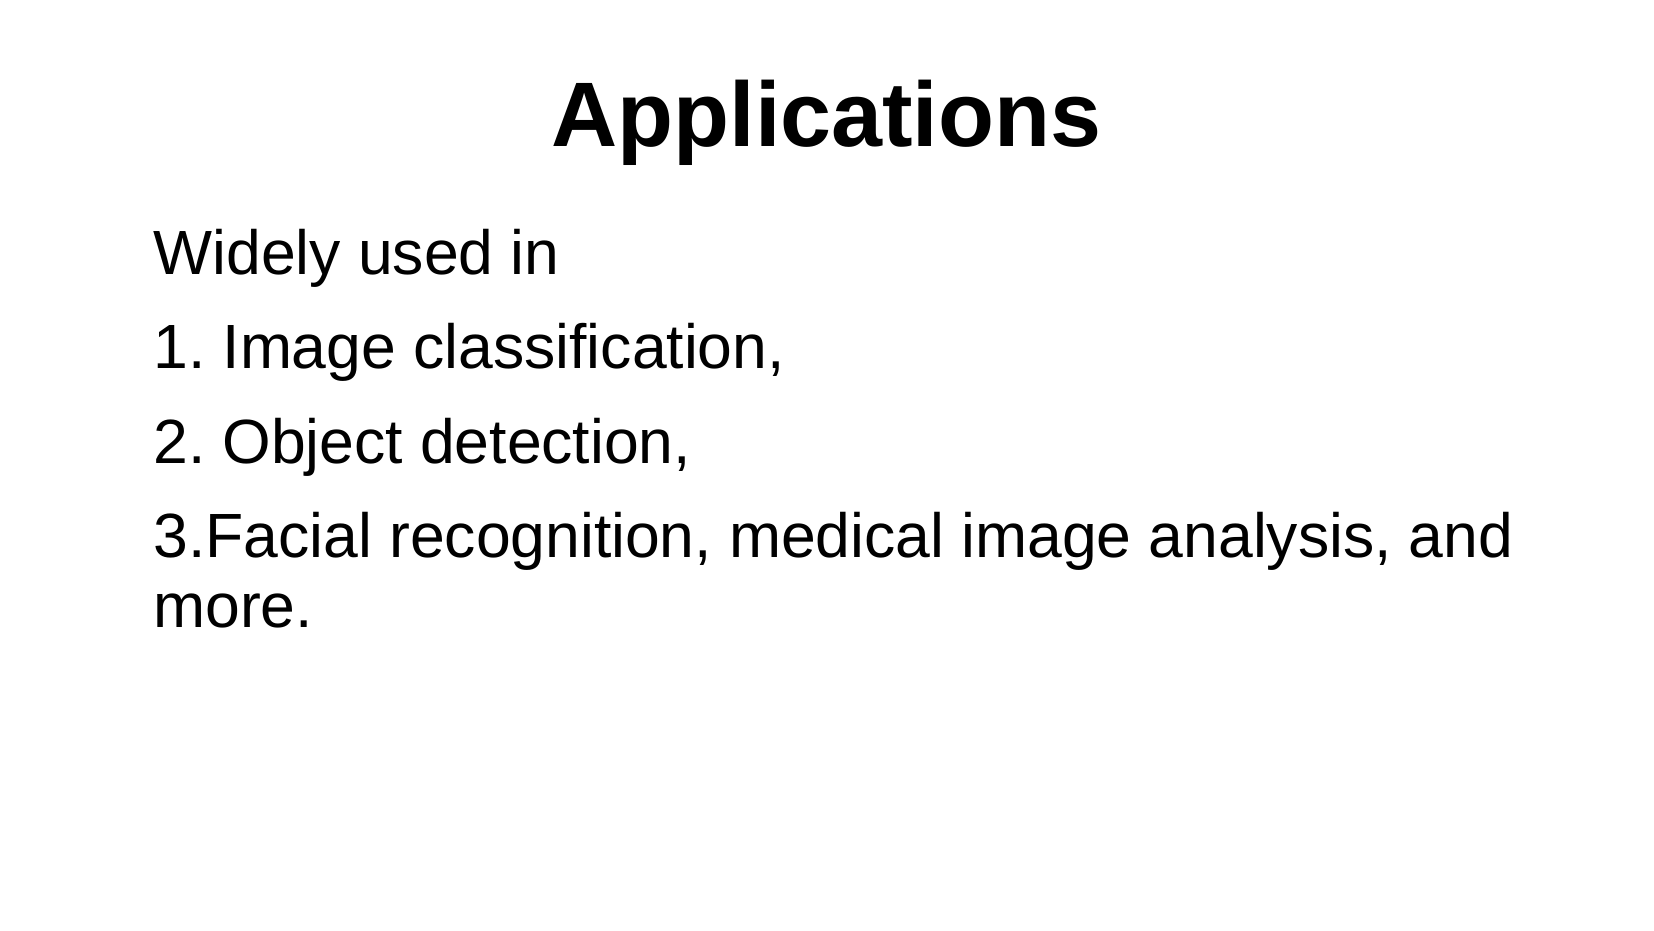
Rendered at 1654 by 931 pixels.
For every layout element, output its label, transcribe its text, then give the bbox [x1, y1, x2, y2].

list Widely used in 1. Image classification, 2. Object detection, 3.Facial recognition, medical image analysis, and more. [82, 217, 1571, 758]
title Applications [82, 37, 1571, 193]
